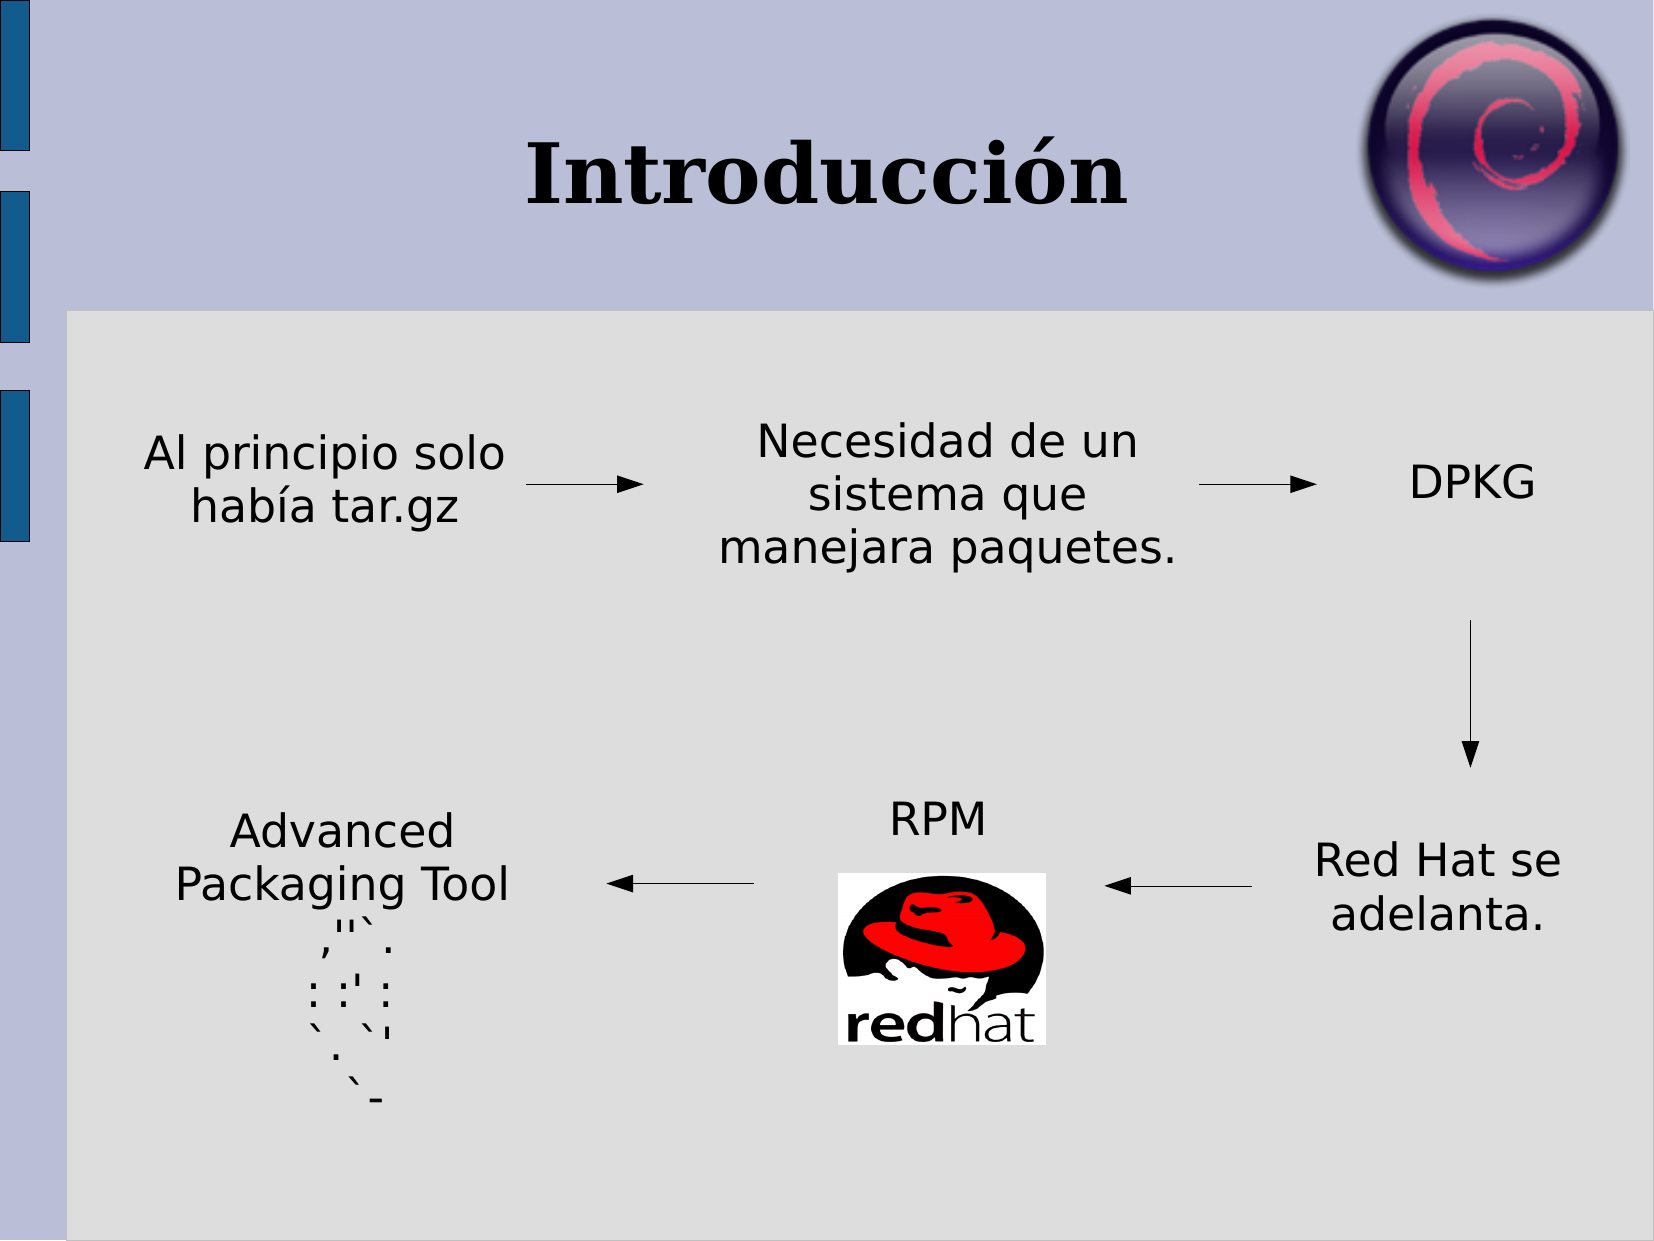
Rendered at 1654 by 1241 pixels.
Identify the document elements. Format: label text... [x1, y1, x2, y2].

text_box DPKG [1393, 448, 1565, 517]
text_box RPM [874, 785, 1022, 854]
text_box Al principio solo había tar.gz [118, 419, 532, 541]
text_box Introducción [59, 118, 1334, 231]
text_box Necesidad de un sistema que manejara paquetes. [685, 407, 1211, 583]
text_box Advanced Packaging Tool ,''`. : :' : `. `' `- [135, 797, 550, 1186]
text_box Red Hat se adelanta. [1275, 826, 1601, 981]
picture [1334, 5, 1630, 302]
picture [838, 873, 1046, 1046]
